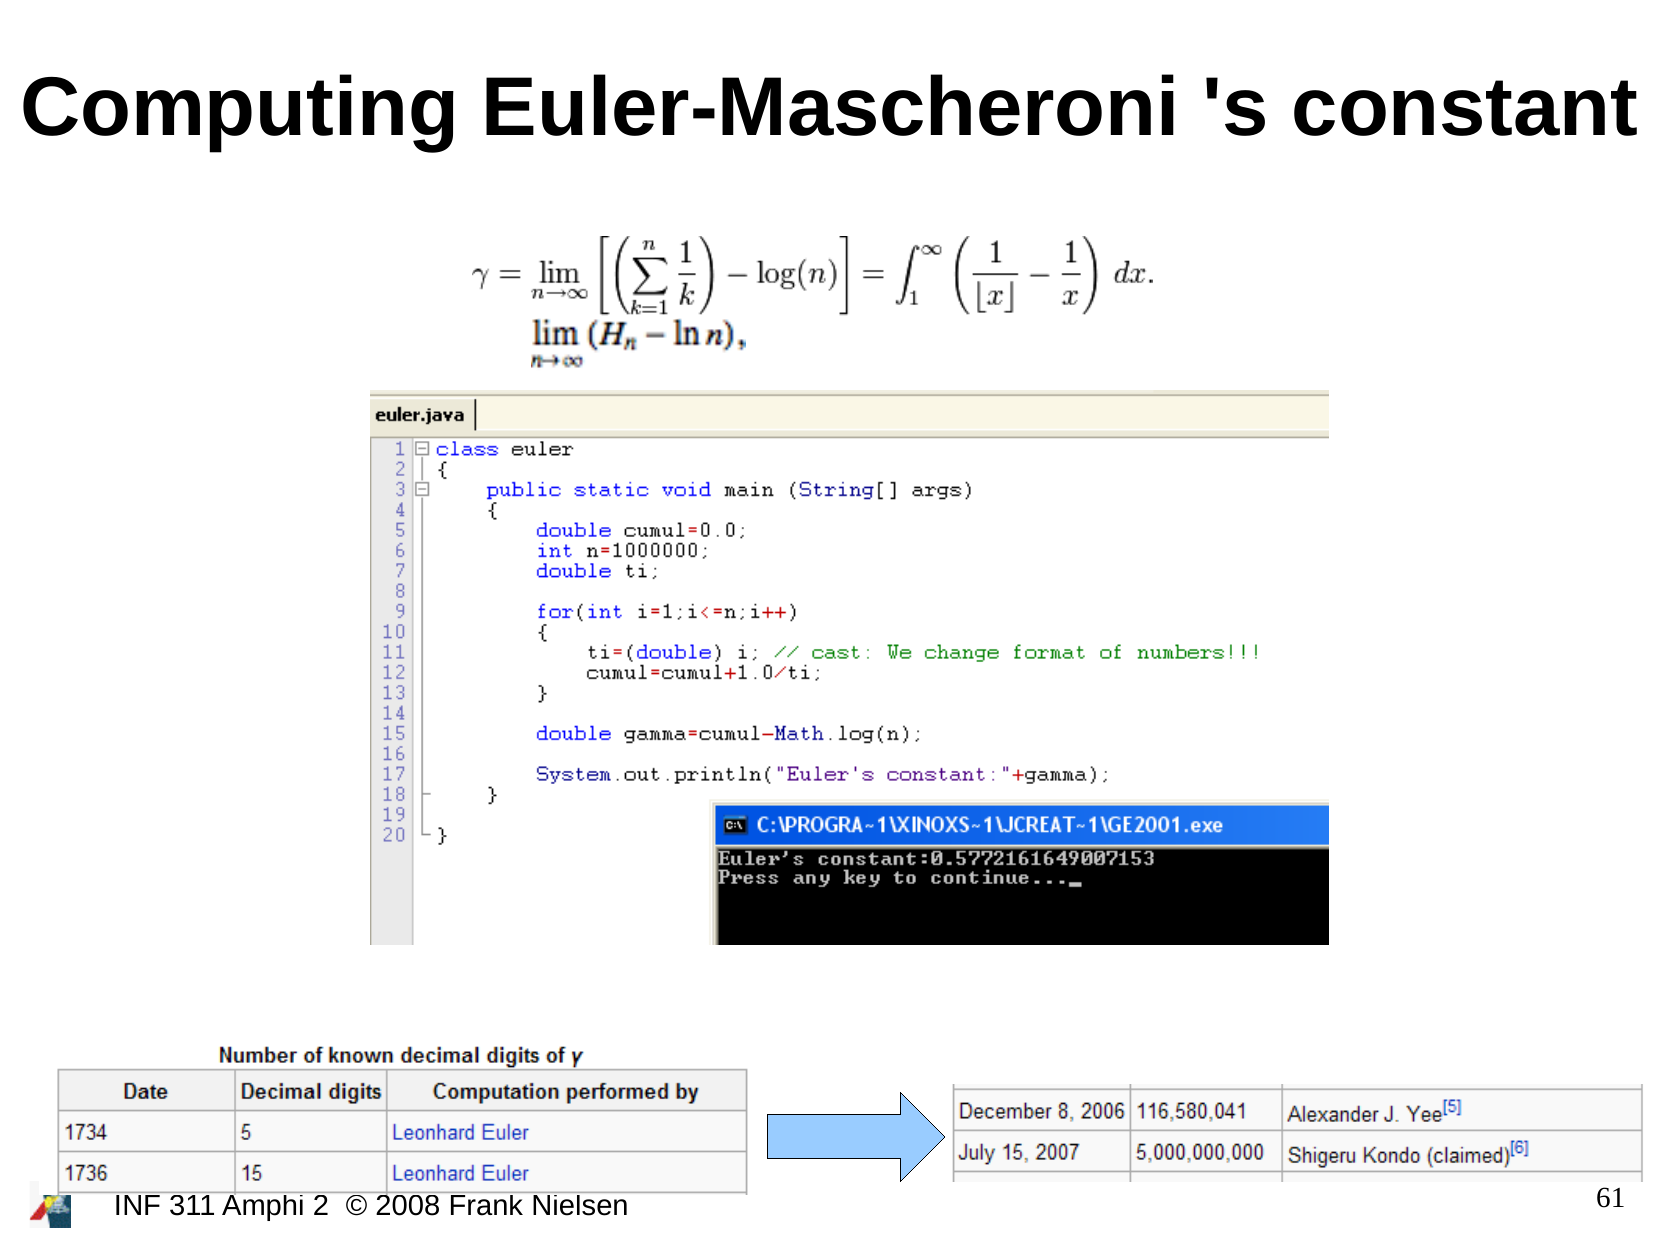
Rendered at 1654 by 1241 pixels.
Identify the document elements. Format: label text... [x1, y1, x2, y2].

picture [531, 318, 746, 378]
text_box Computing Euler-Mascheroni 's constant [0, 53, 1654, 349]
picture [939, 1084, 1654, 1182]
picture [370, 390, 1329, 945]
picture [472, 236, 1153, 316]
text_box [767, 1092, 945, 1182]
picture [29, 1033, 768, 1228]
